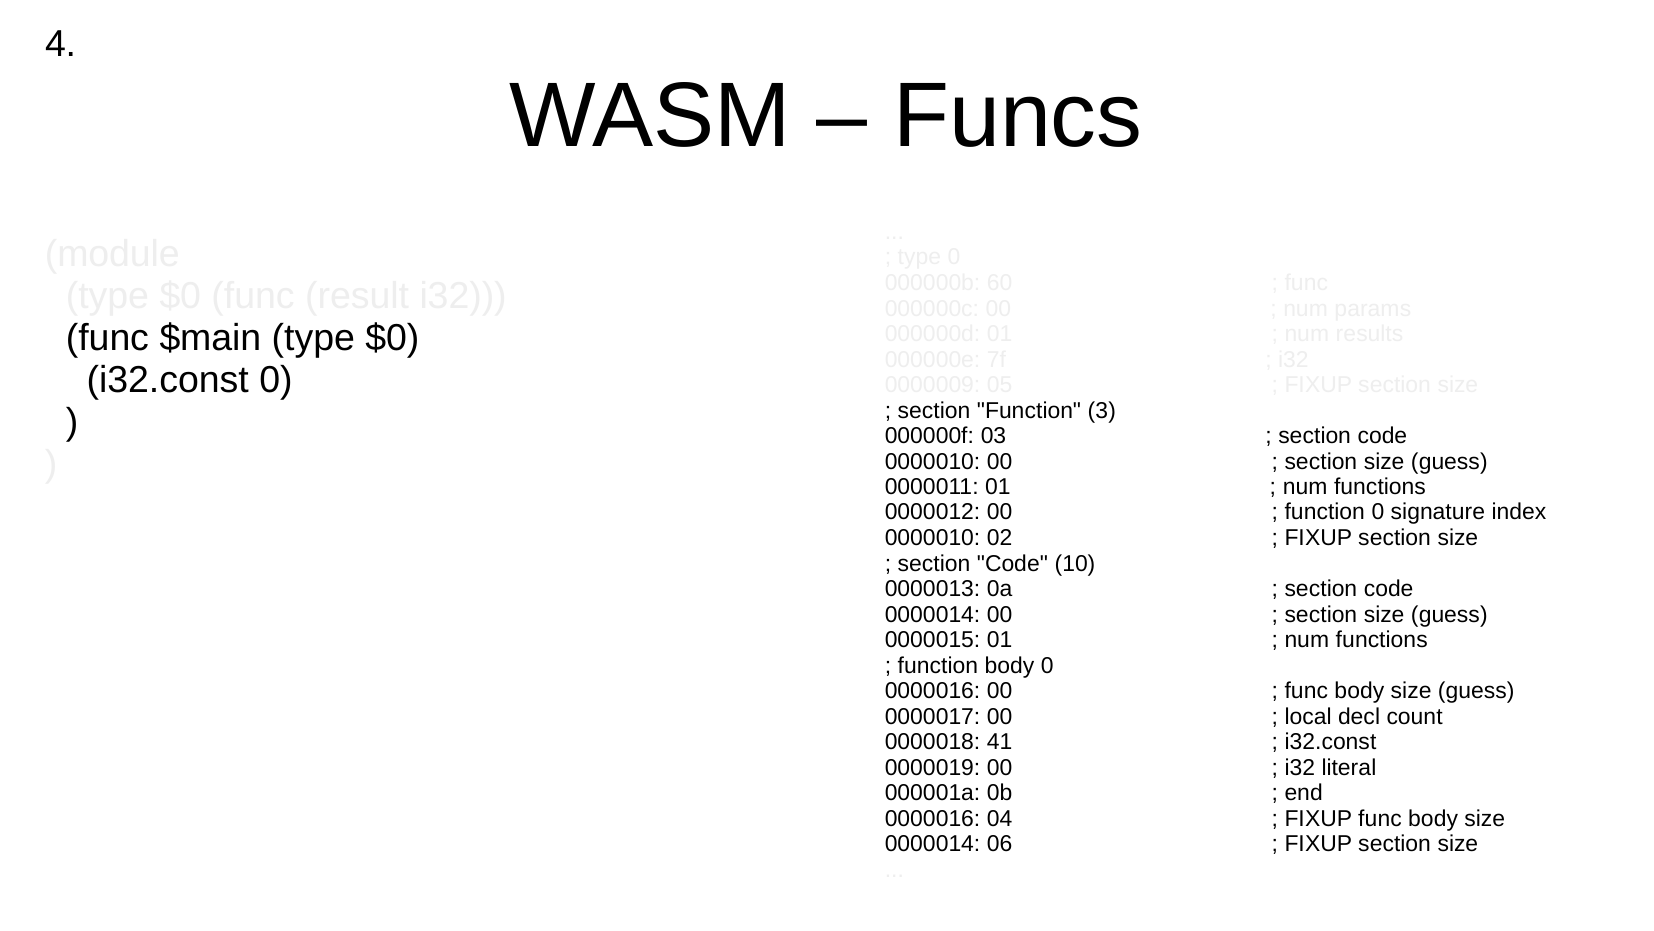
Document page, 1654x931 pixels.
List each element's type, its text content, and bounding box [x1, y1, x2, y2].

text_box ... ; type 0 000000b: 60 ; func 000000c: 00 ; num params 000000d: 01 ; num results 000000e: 7f ; i32 0000009: 05 ; FIXUP section size ; section "Function" (3) 000000f: 03 ; section code 0000010: 00 ; section size (guess) 0000011: 01 ; num functions 0000012: 00 ; function 0 signature index 0000010: 02 ; FIXUP section size ; section "Code" (10) 0000013: 0a ; section code 0000014: 00 ; section size (guess) 0000015: 01 ; num functions ; function body 0 0000016: 00 ; func body size (guess) 0000017: 00 ; local decl count 0000018: 41 ; i32.const 0000019: 00 ; i32 literal 000001a: 0b ; end 0000016: 04 ; FIXUP func body size 0000014: 06 ; FIXUP section size ... [870, 211, 1636, 916]
text_box 4. [30, 15, 92, 72]
title WASM – Funcs [82, 37, 1571, 193]
text_box (module (type $0 (func (result i32))) (func $main (type $0) (i32.const 0) ) ) [30, 225, 796, 826]
